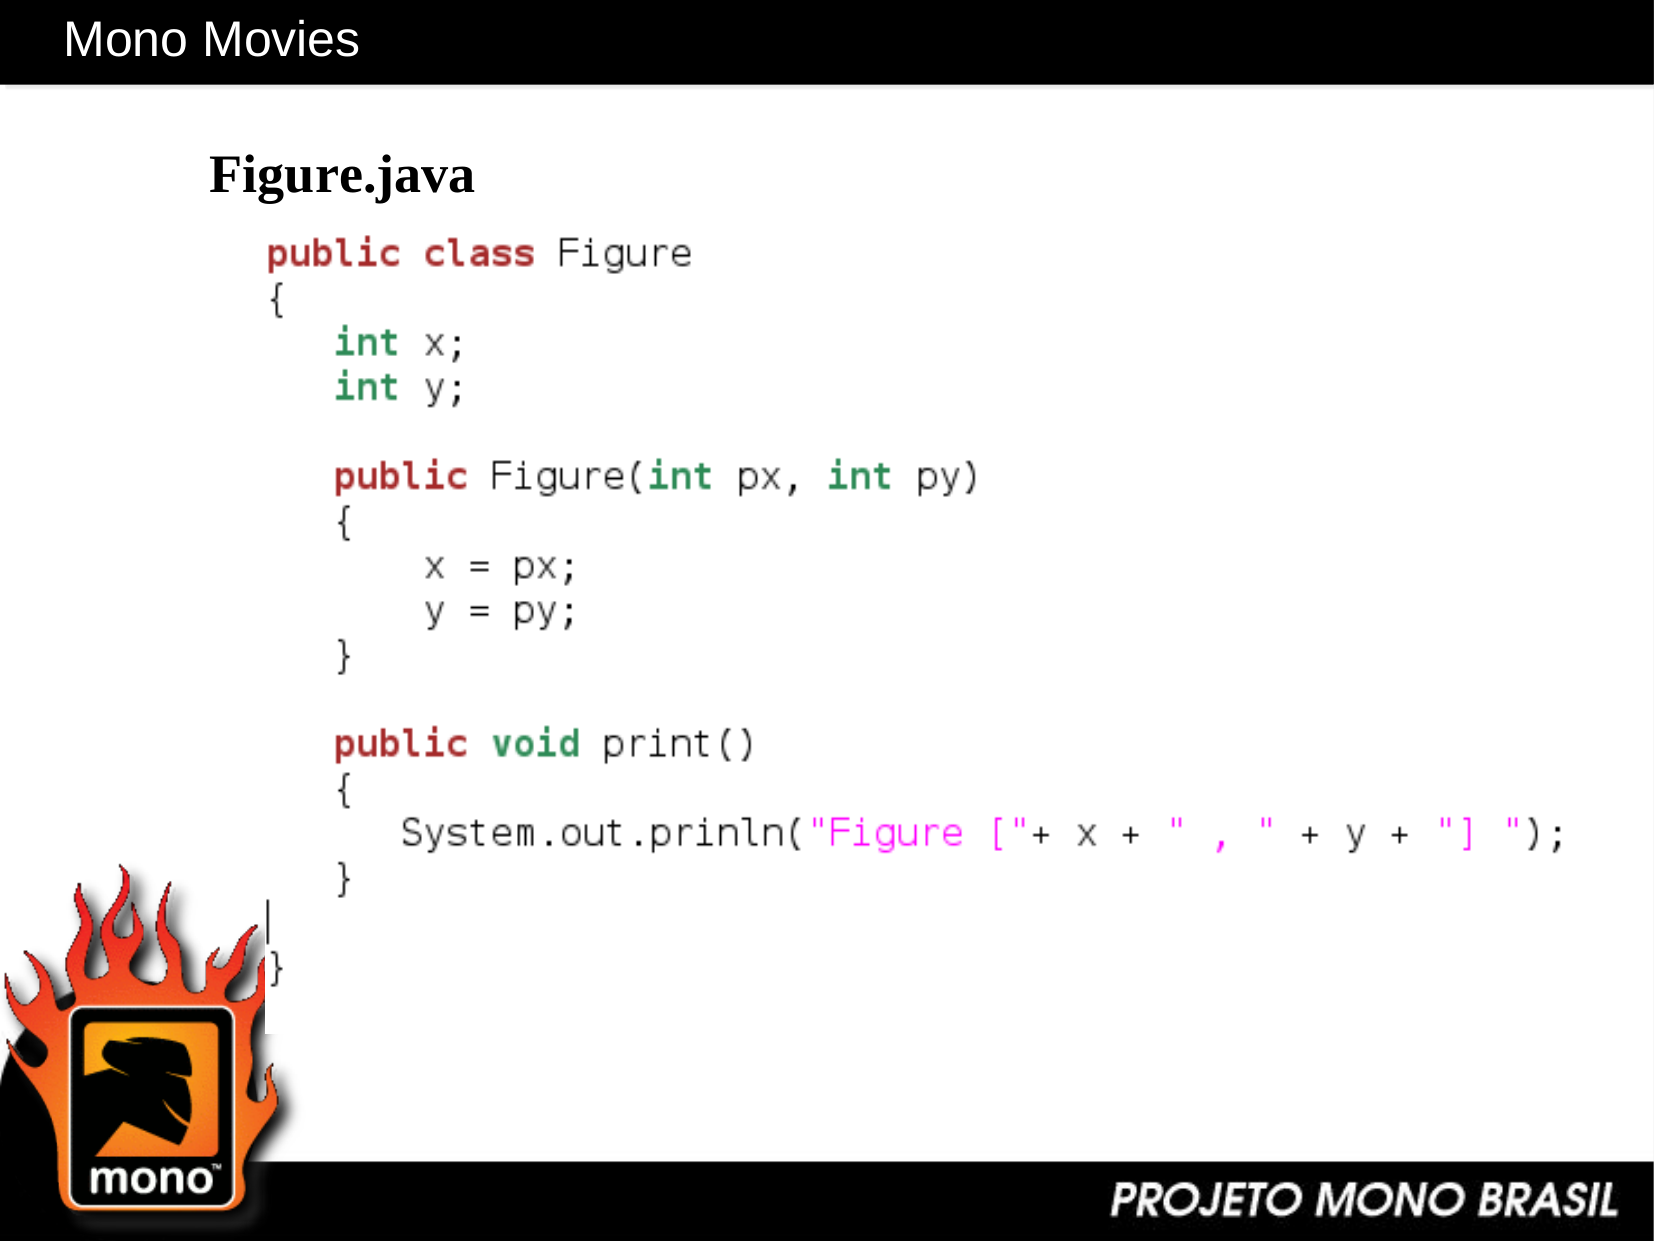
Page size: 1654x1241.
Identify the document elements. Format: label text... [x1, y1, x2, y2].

text_box Figure.java [194, 137, 492, 223]
picture [0, 85, 1654, 1241]
text_box Mono Movies [63, 15, 362, 68]
